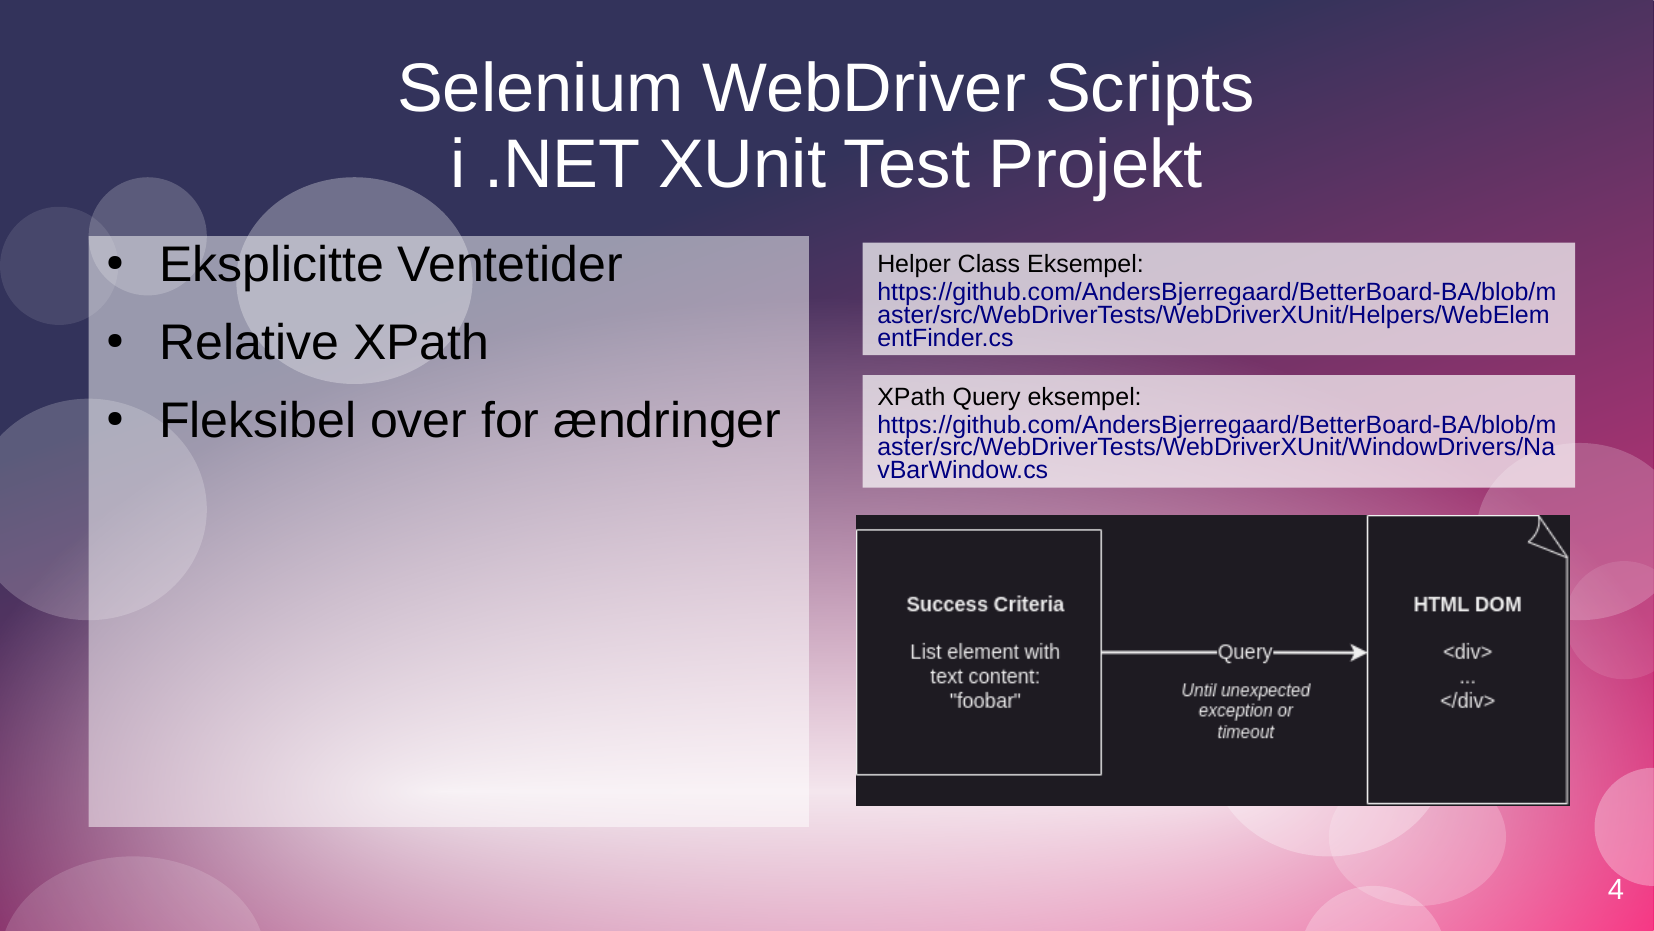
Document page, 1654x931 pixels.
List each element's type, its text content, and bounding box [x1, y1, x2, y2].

list Eksplicitte Ventetider Relative XPath Fleksibel over for ændringer [88, 236, 809, 827]
title Selenium WebDriver Scripts i .NET XUnit Test Projekt [88, 44, 1565, 207]
text_box XPath Query eksempel: https://github.com/AndersBjerregaard/BetterBoard-BA/blob/master/src/WebDriverTests/WebDriverXUnit/WindowDrivers/NavBarWindow.cs [862, 375, 1576, 488]
picture [856, 515, 1570, 806]
text_box Helper Class Eksempel: https://github.com/AndersBjerregaard/BetterBoard-BA/blob/master/src/WebDriverTests/WebDriverXUnit/Helpers/WebElementFinder.cs [862, 242, 1576, 356]
